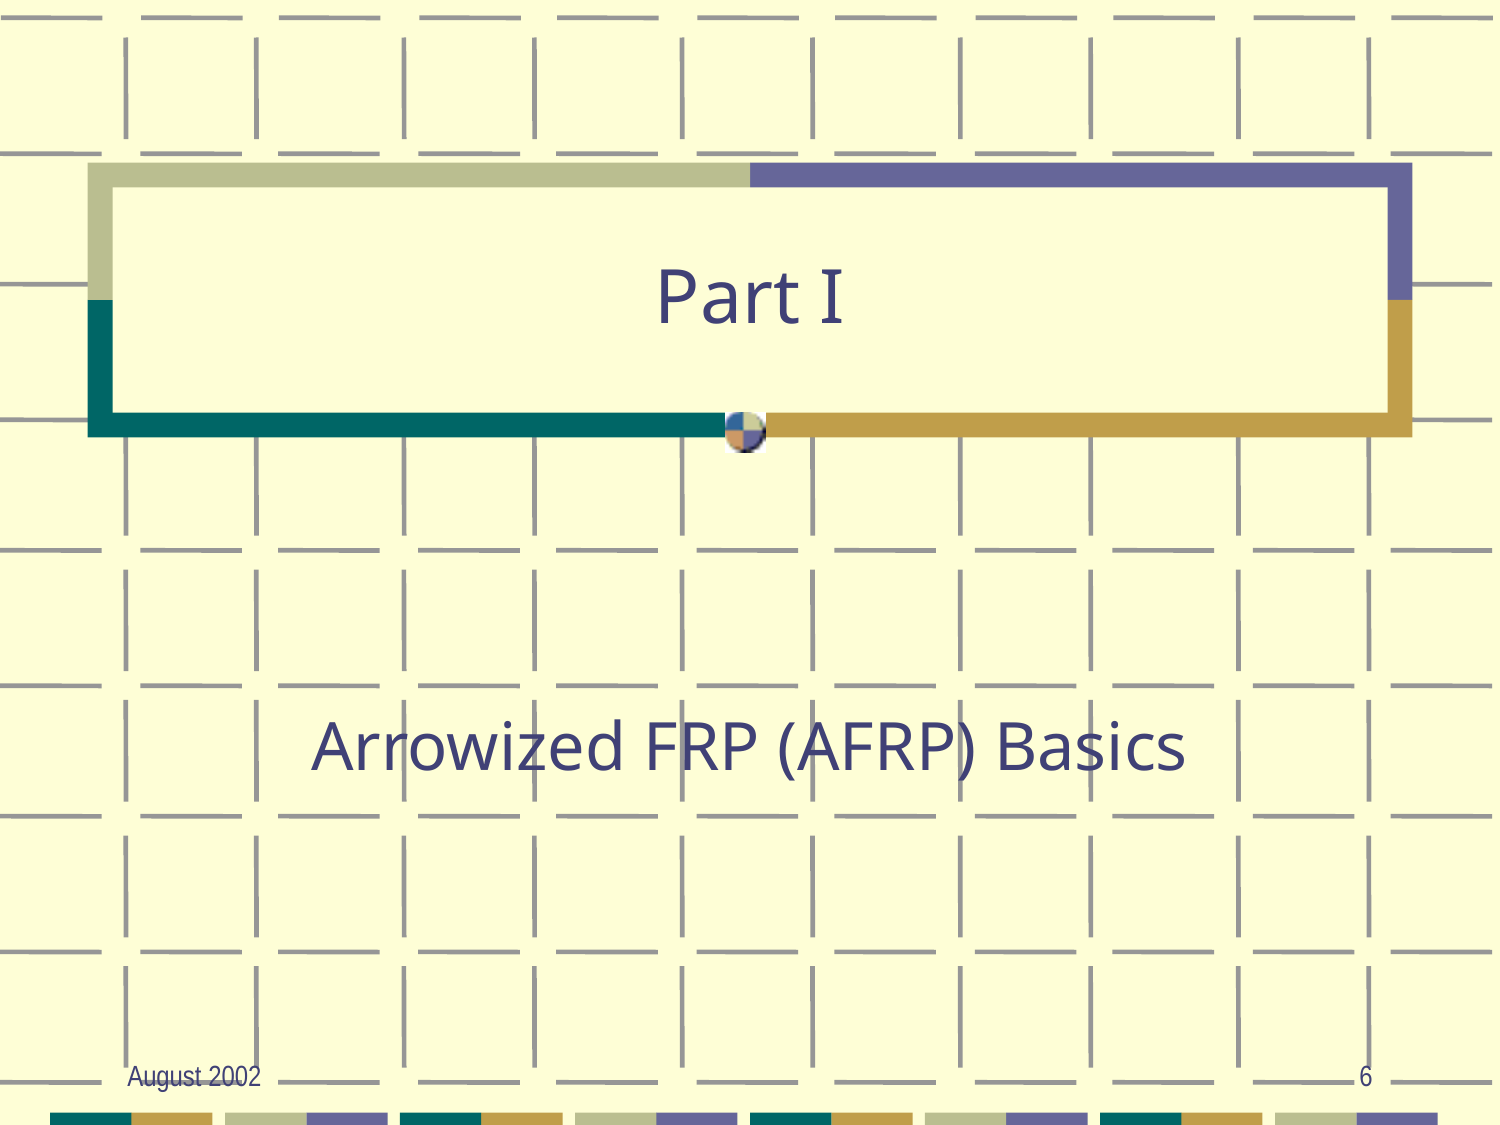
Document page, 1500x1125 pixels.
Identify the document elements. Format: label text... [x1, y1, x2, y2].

picture [725, 412, 766, 453]
subtitle Arrowized FRP (AFRP) Basics [225, 525, 1276, 963]
title Part I [112, 199, 1388, 388]
